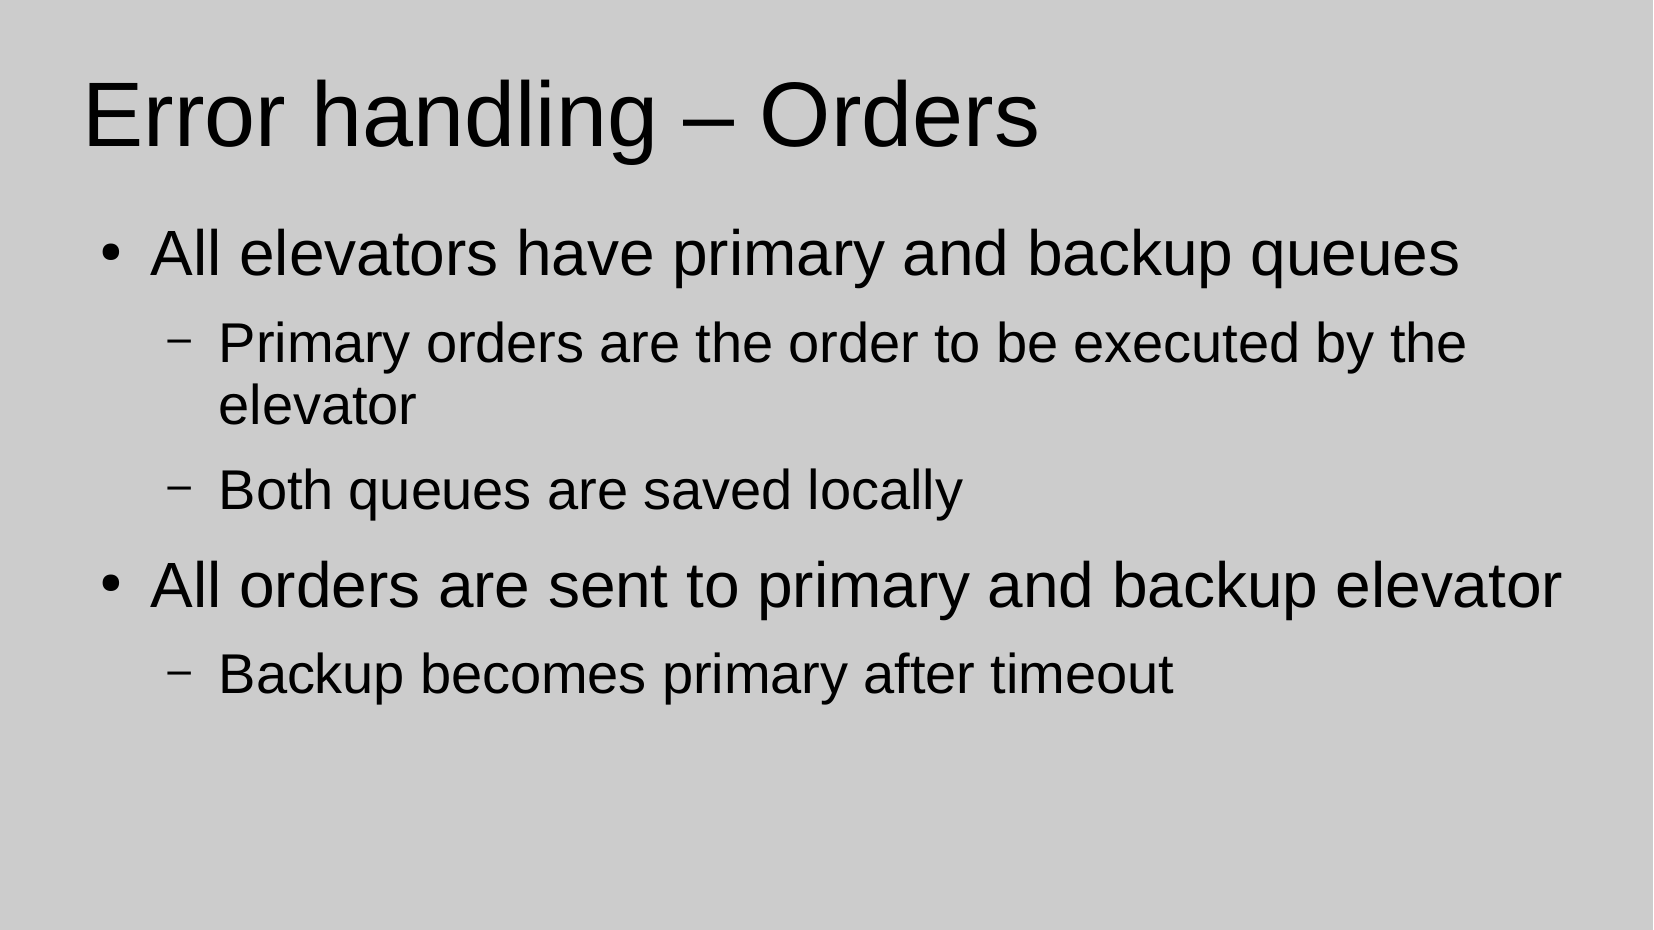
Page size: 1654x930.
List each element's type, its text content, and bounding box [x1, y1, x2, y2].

list All elevators have primary and backup queues Primary orders are the order to be executed by the elevator Both queues are saved locally All orders are sent to primary and backup elevator Backup becomes primary after timeout [82, 217, 1571, 757]
title Error handling – Orders [82, 37, 1571, 193]
